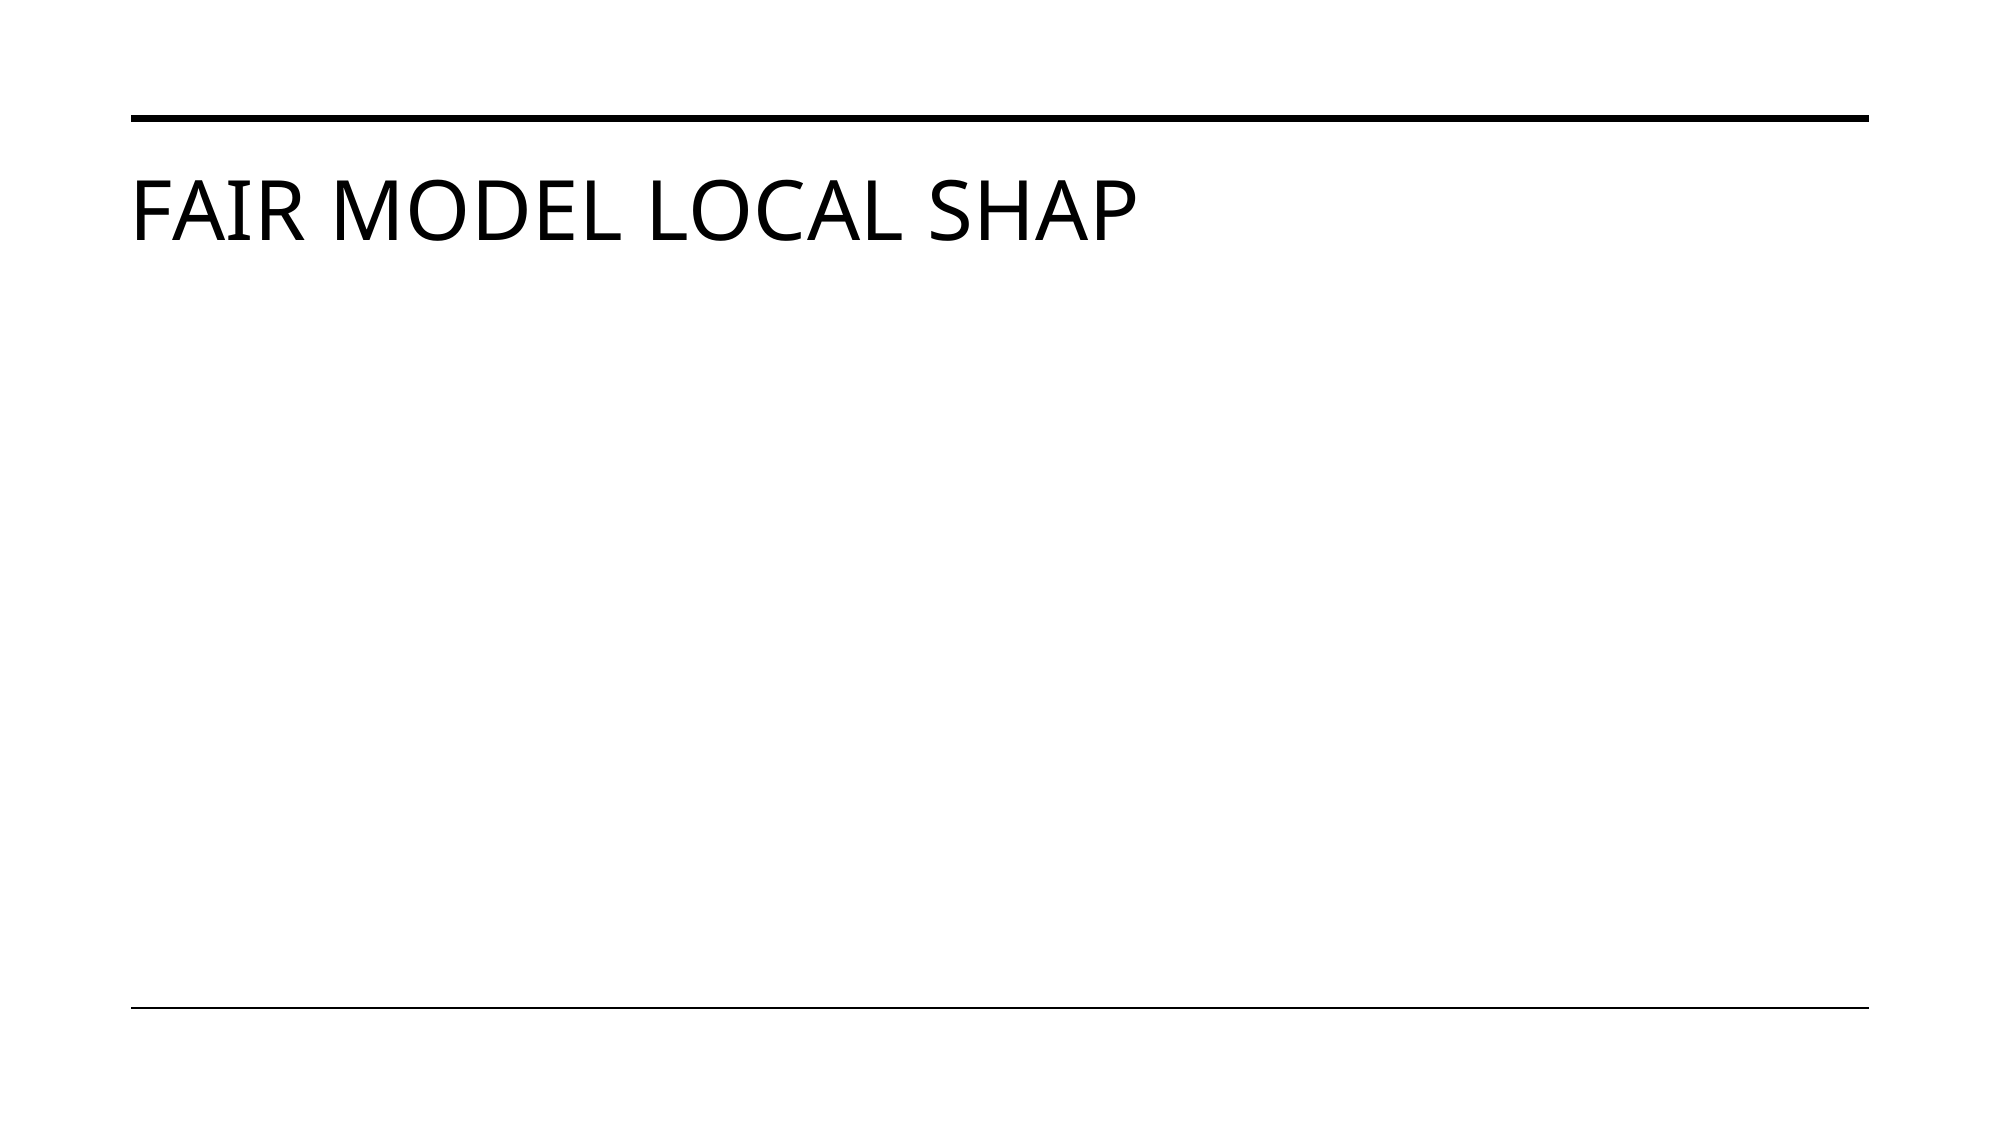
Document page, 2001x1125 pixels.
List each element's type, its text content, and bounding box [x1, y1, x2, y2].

title Fair model local shap [114, 149, 1869, 365]
